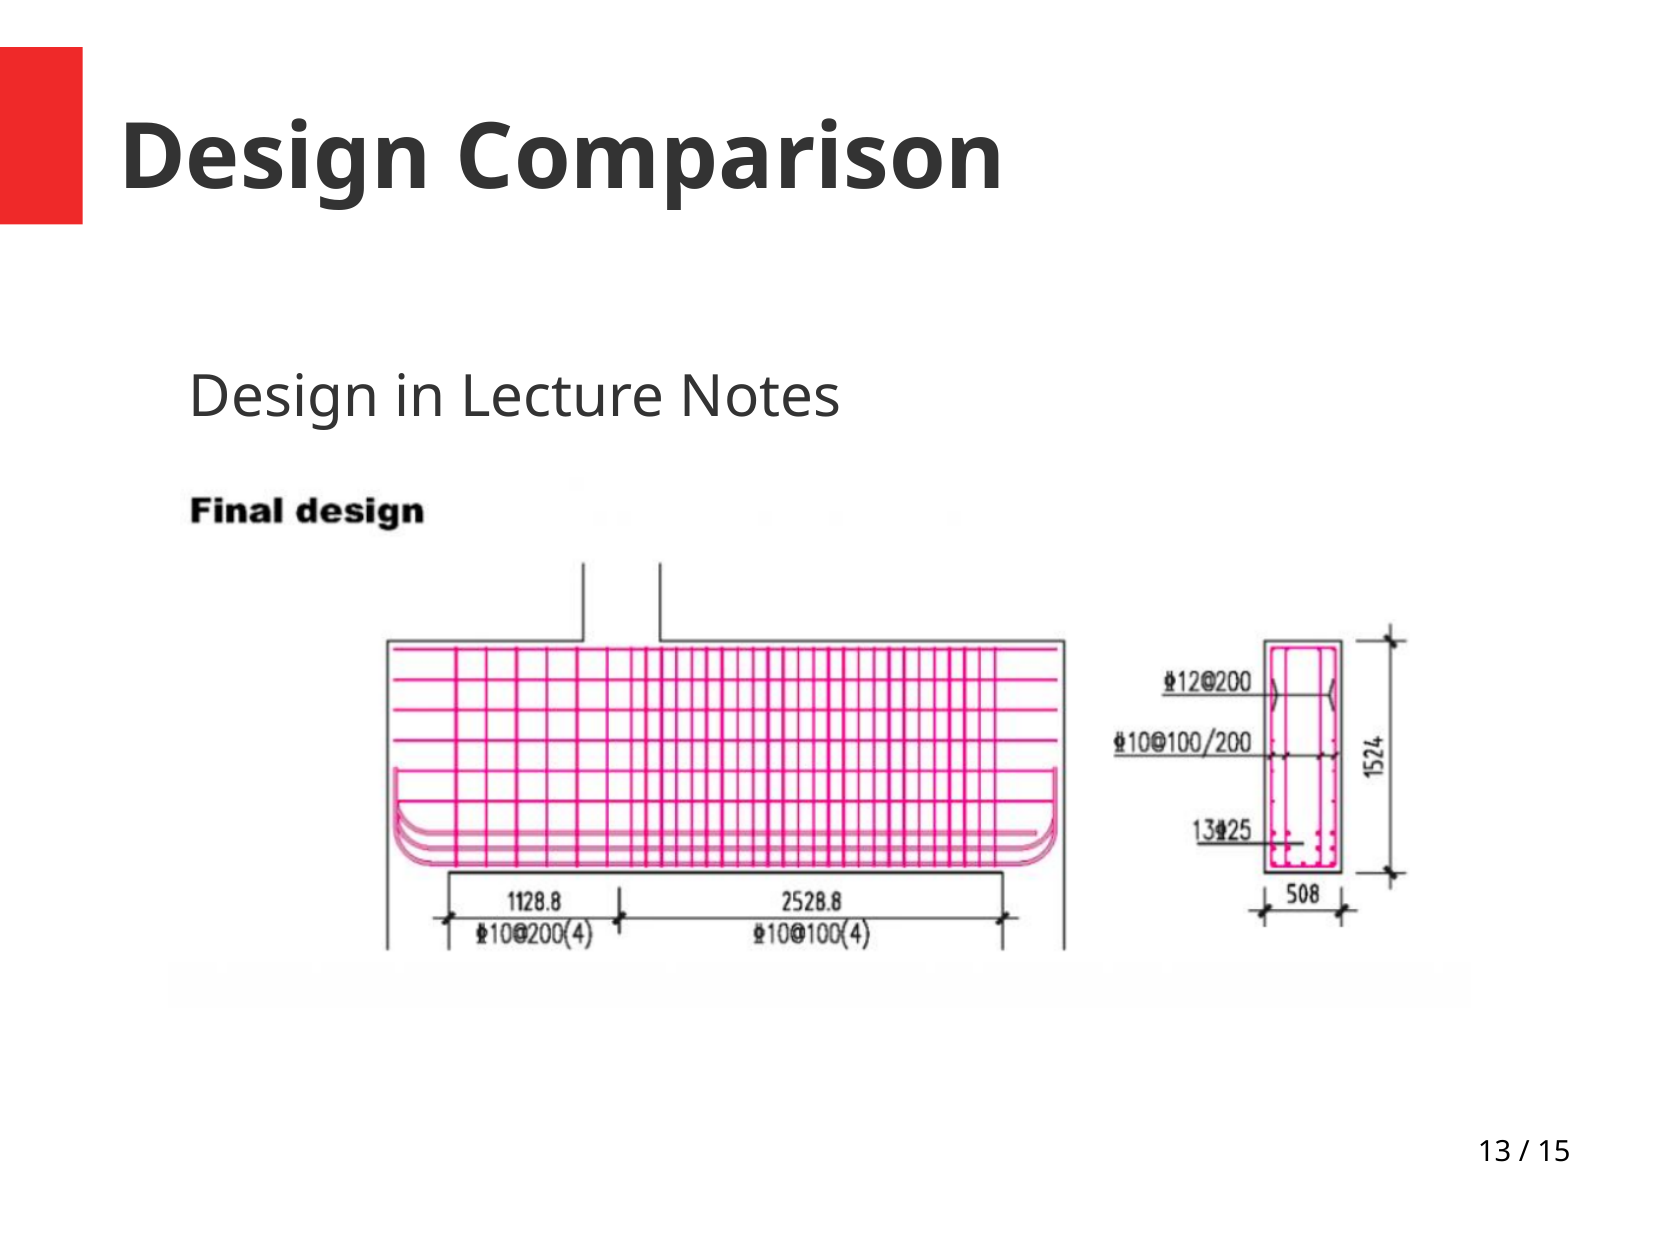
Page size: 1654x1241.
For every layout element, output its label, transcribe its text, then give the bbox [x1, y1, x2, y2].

title Design Comparison [118, 49, 1571, 257]
picture [165, 449, 1471, 1038]
list Design in Lecture Notes [118, 354, 1536, 1074]
